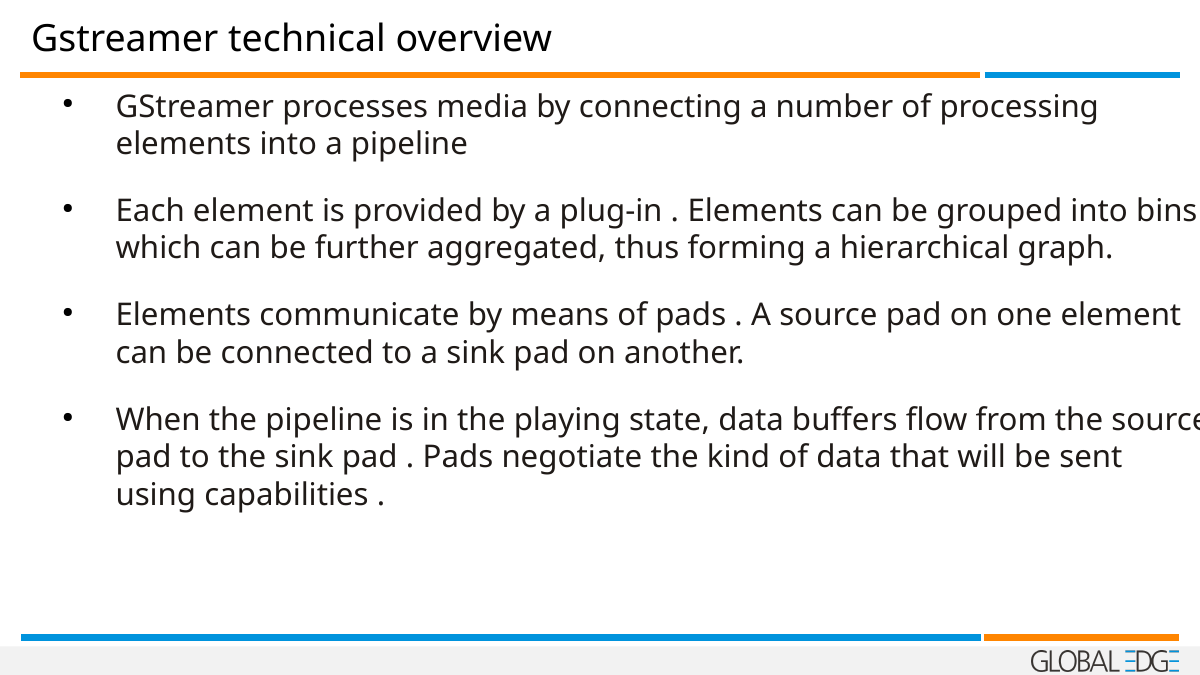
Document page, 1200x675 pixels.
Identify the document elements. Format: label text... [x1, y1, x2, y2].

list GStreamer processes media by connecting a number of processing elements into a pipeline Each element is provided by a plug-in . Elements can be grouped into bins which can be further aggregated, thus forming a hierarchical graph. Elements communicate by means of pads . A source pad on one element can be connected to a sink pad on another. When the pipeline is in the playing state, data buffers flow from the source pad to the sink pad . Pads negotiate the kind of data that will be sent using capabilities . [44, 85, 1200, 634]
title Gstreamer technical overview [12, 9, 1088, 63]
picture [1031, 650, 1179, 672]
